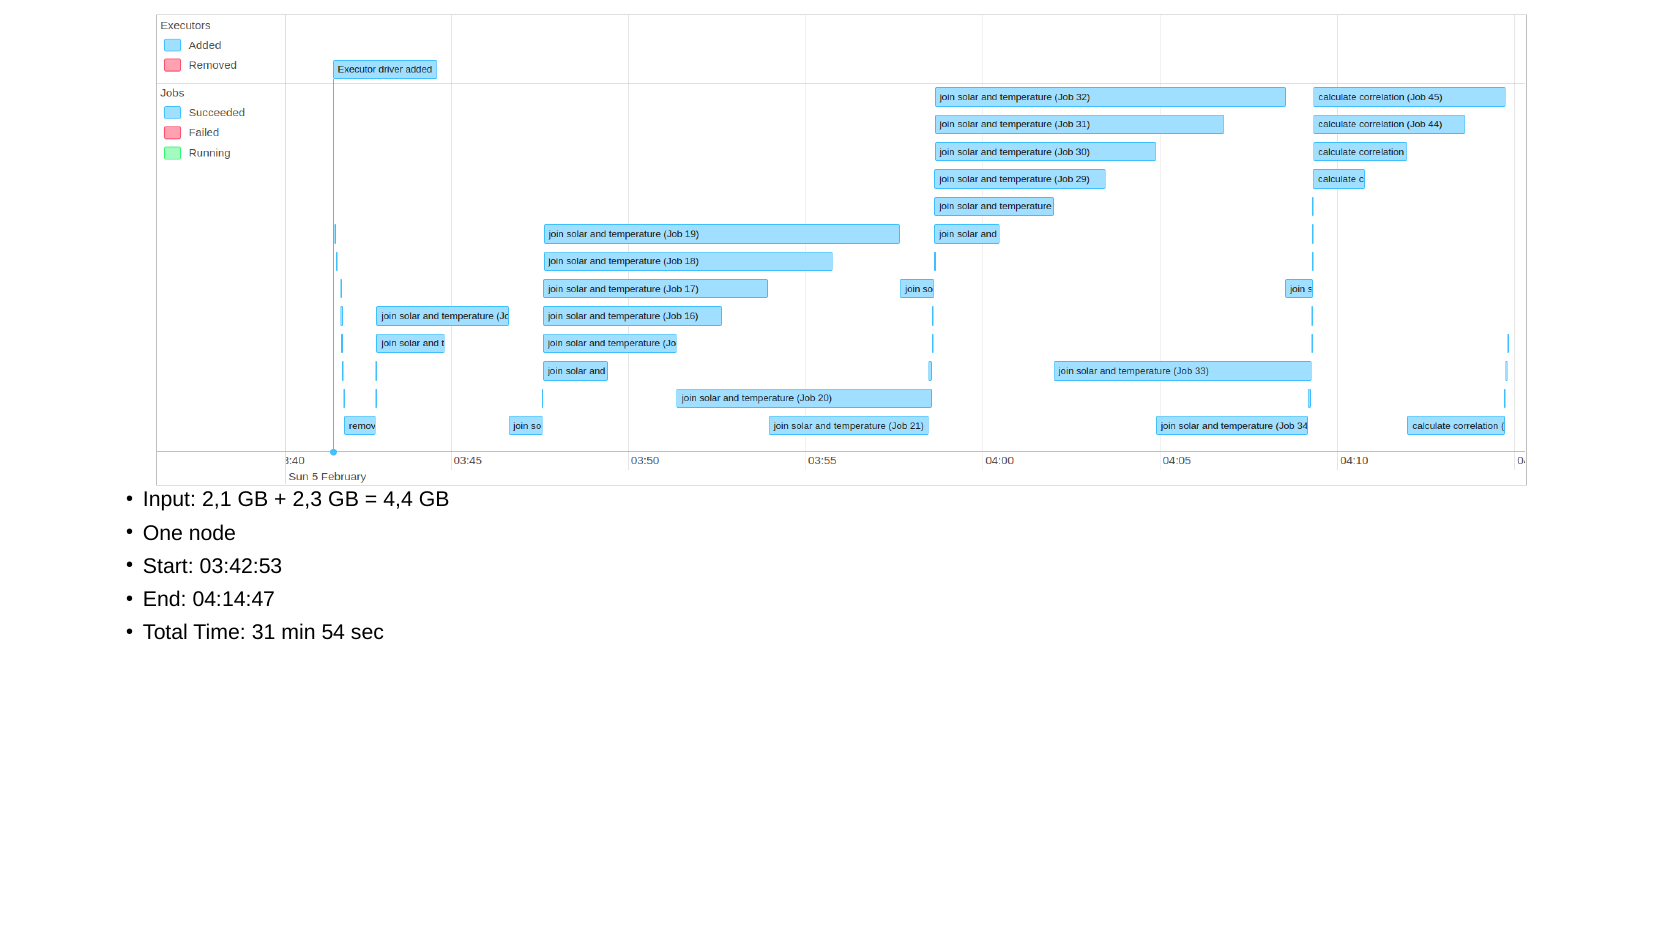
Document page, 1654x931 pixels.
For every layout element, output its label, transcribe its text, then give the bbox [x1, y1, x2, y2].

picture [149, 12, 1538, 488]
list Input: 2,1 GB + 2,3 GB = 4,4 GB One node Start: 03:42:53 End: 04:14:47 Total Time: 31 min 54 sec [120, 487, 1201, 645]
